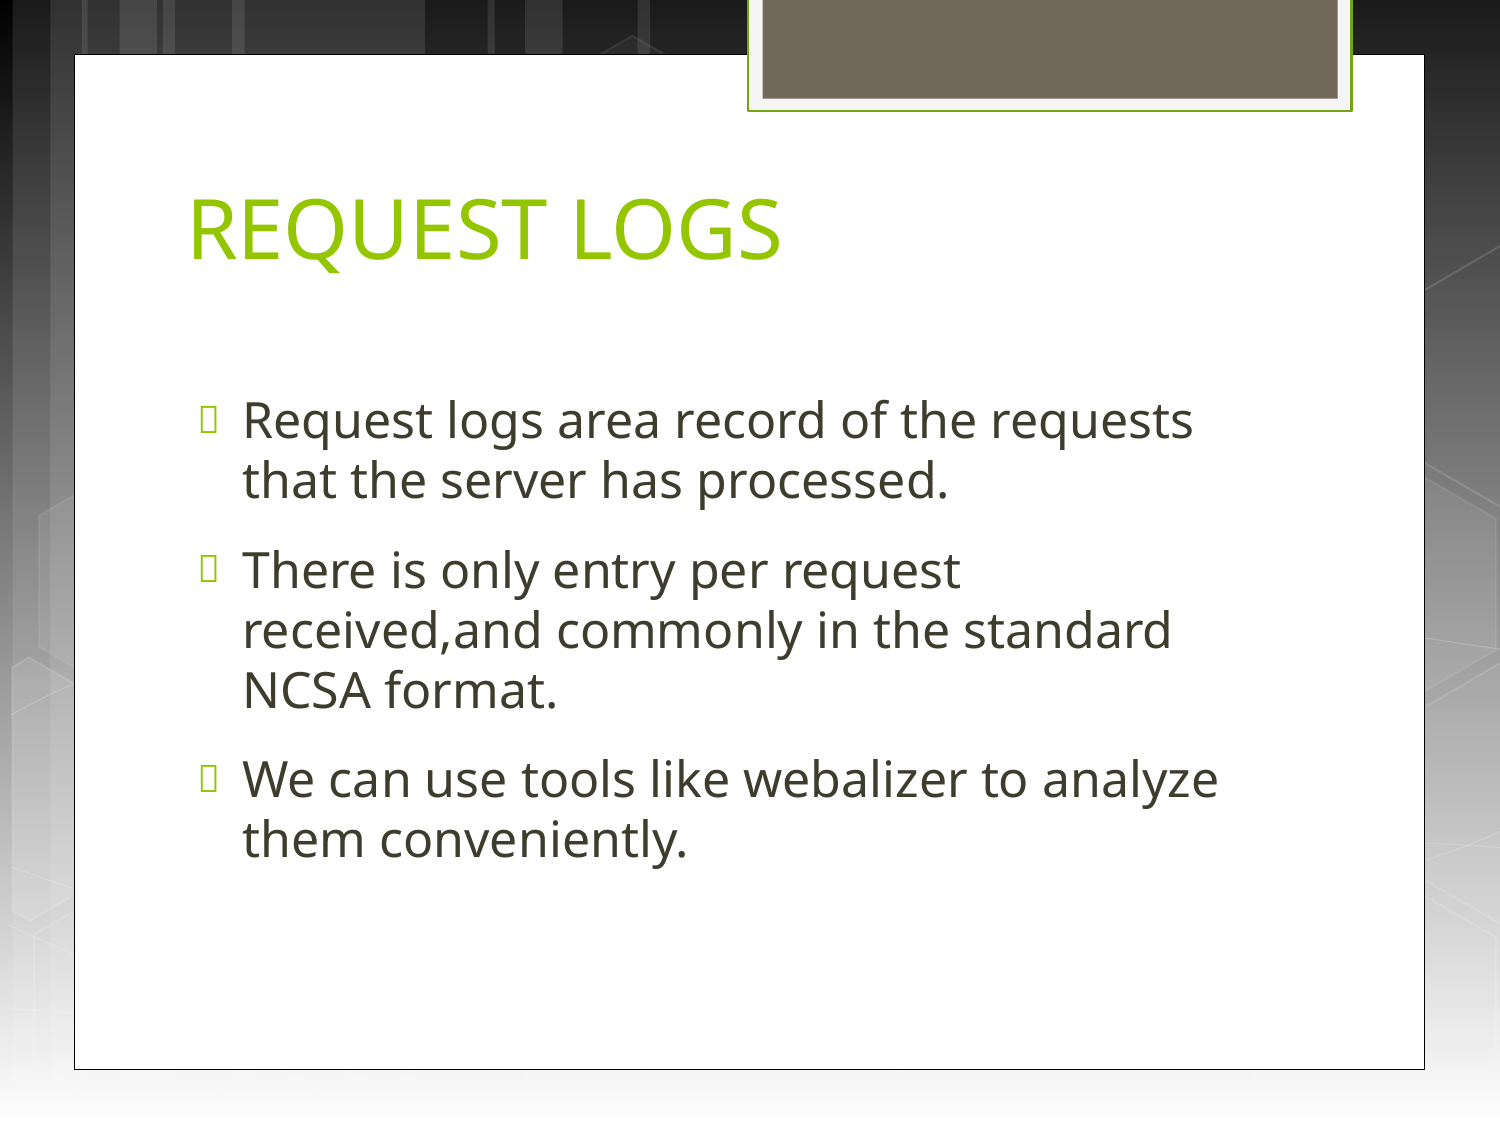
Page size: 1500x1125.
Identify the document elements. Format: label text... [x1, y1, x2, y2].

title REQUEST LOGS [171, 168, 1324, 357]
list Request logs area record of the requests that the server has processed. There is only entry per request received,and commonly in the standard NCSA format. We can use tools like webalizer to analyze them conveniently. [171, 381, 1283, 957]
